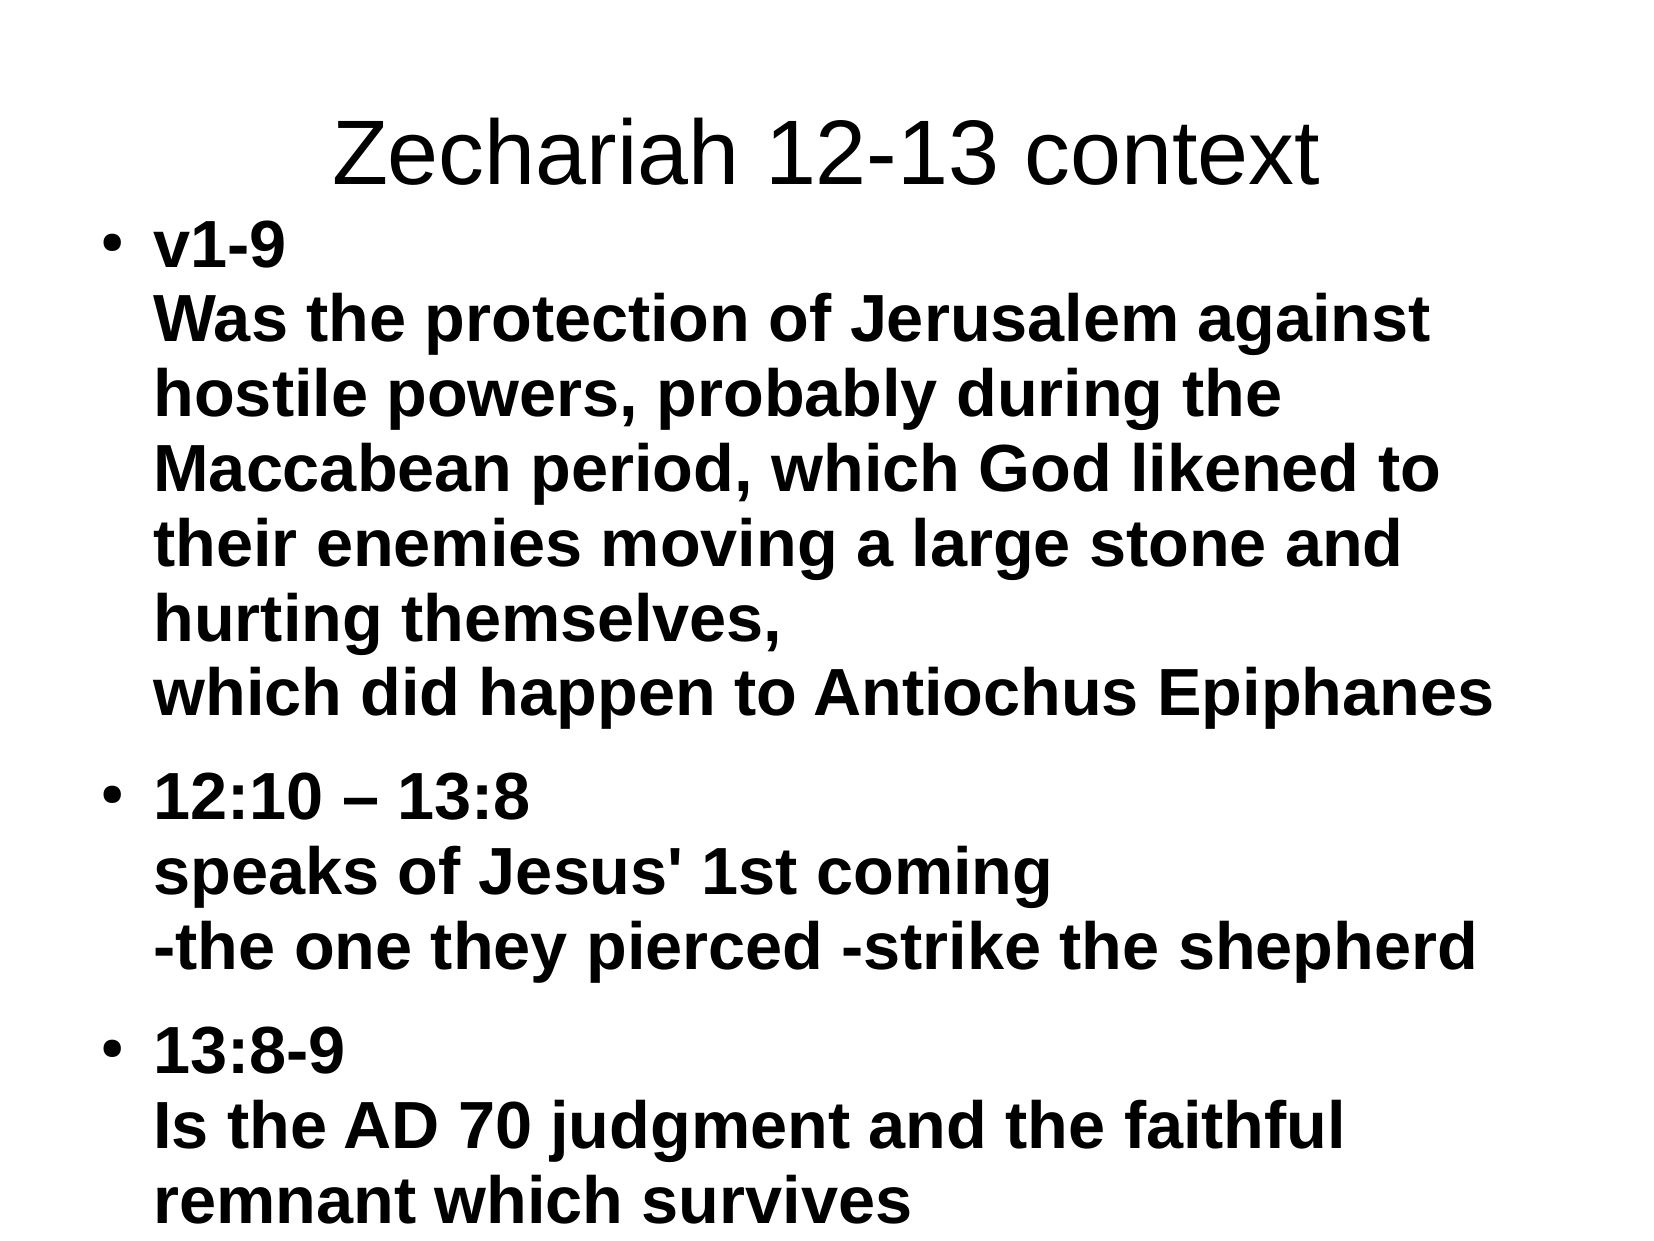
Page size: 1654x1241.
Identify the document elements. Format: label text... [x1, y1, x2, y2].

list v1-9 Was the protection of Jerusalem against hostile powers, probably during the Maccabean period, which God likened to their enemies moving a large stone and hurting themselves, which did happen to Antiochus Epiphanes 12:10 – 13:8 speaks of Jesus' 1st coming -the one they pierced -strike the shepherd 13:8-9 Is the AD 70 judgment and the faithful remnant which survives [82, 206, 1571, 1241]
title Zechariah 12-13 context [82, 49, 1571, 206]
